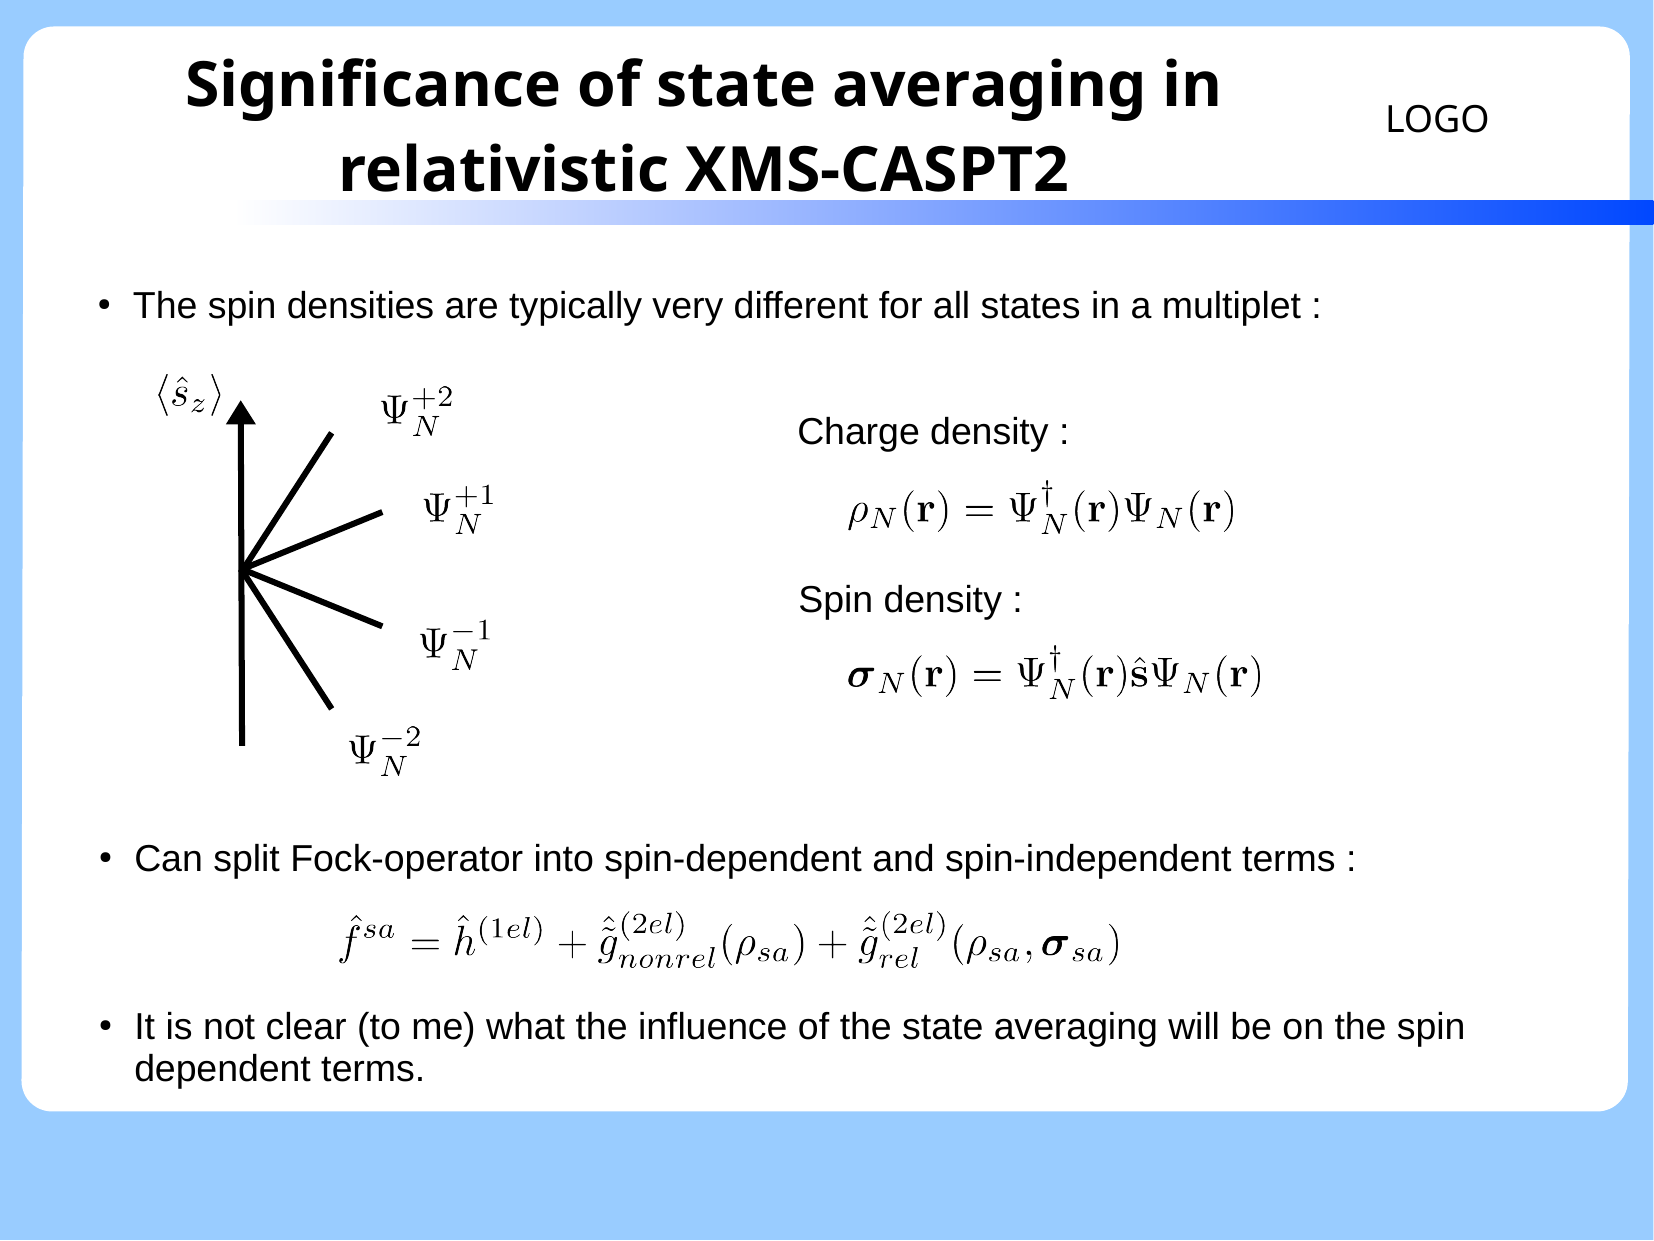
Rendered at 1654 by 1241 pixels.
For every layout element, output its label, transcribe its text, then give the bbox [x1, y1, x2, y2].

picture [158, 373, 221, 416]
picture [848, 480, 1233, 534]
picture [419, 619, 490, 670]
title Significance of state averaging in relativistic XMS-CASPT2 [80, 37, 1329, 214]
picture [848, 645, 1260, 699]
picture [1382, 29, 1556, 195]
picture [423, 484, 493, 535]
picture [380, 386, 452, 436]
text_box The spin densities are typically very different for all states in a multiplet : Charge density : Spin density : [82, 277, 1592, 755]
text_box Can split Fock-operator into spin-dependent and spin-independent terms : It is not clear (to me) what the influence of the state averaging will be on the spin dependent terms. [84, 830, 1579, 1140]
picture [348, 726, 420, 776]
